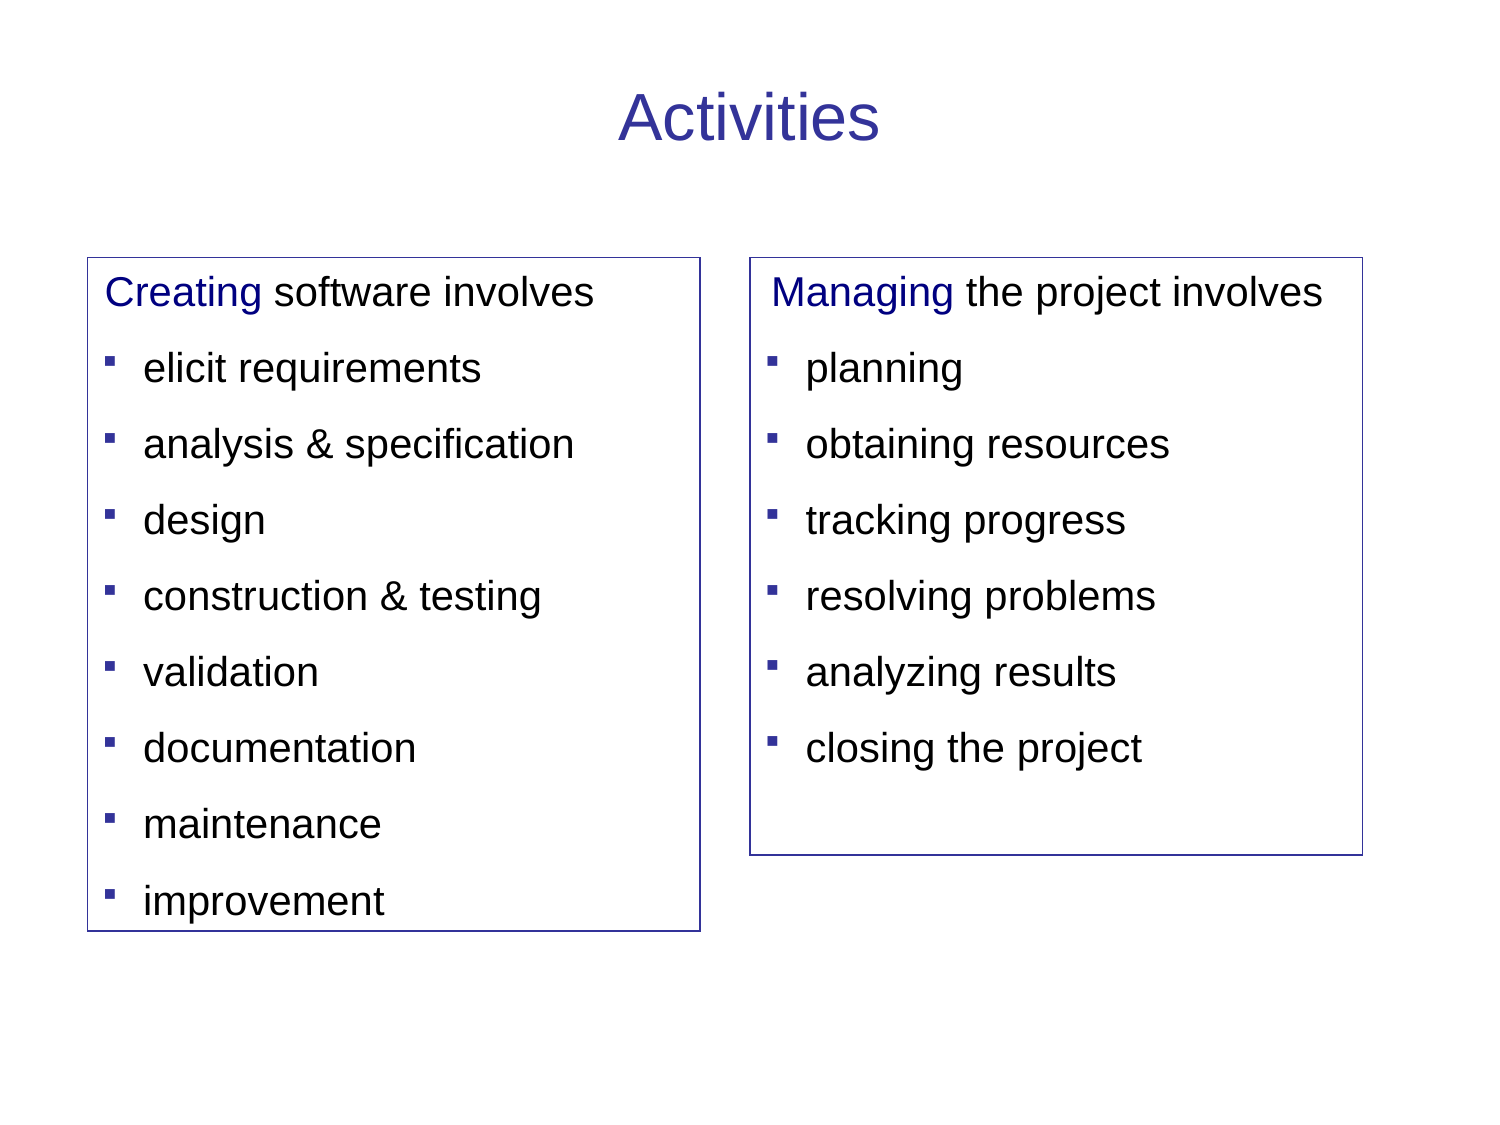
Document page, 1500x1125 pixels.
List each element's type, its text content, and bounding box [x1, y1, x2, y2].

title Activities [100, 42, 1400, 185]
text_box Creating software involves elicit requirements analysis & specification design construction & testing validation documentation maintenance improvement [87, 257, 700, 932]
text_box Managing the project involves planning obtaining resources tracking progress resolving problems analyzing results closing the project [750, 257, 1363, 856]
